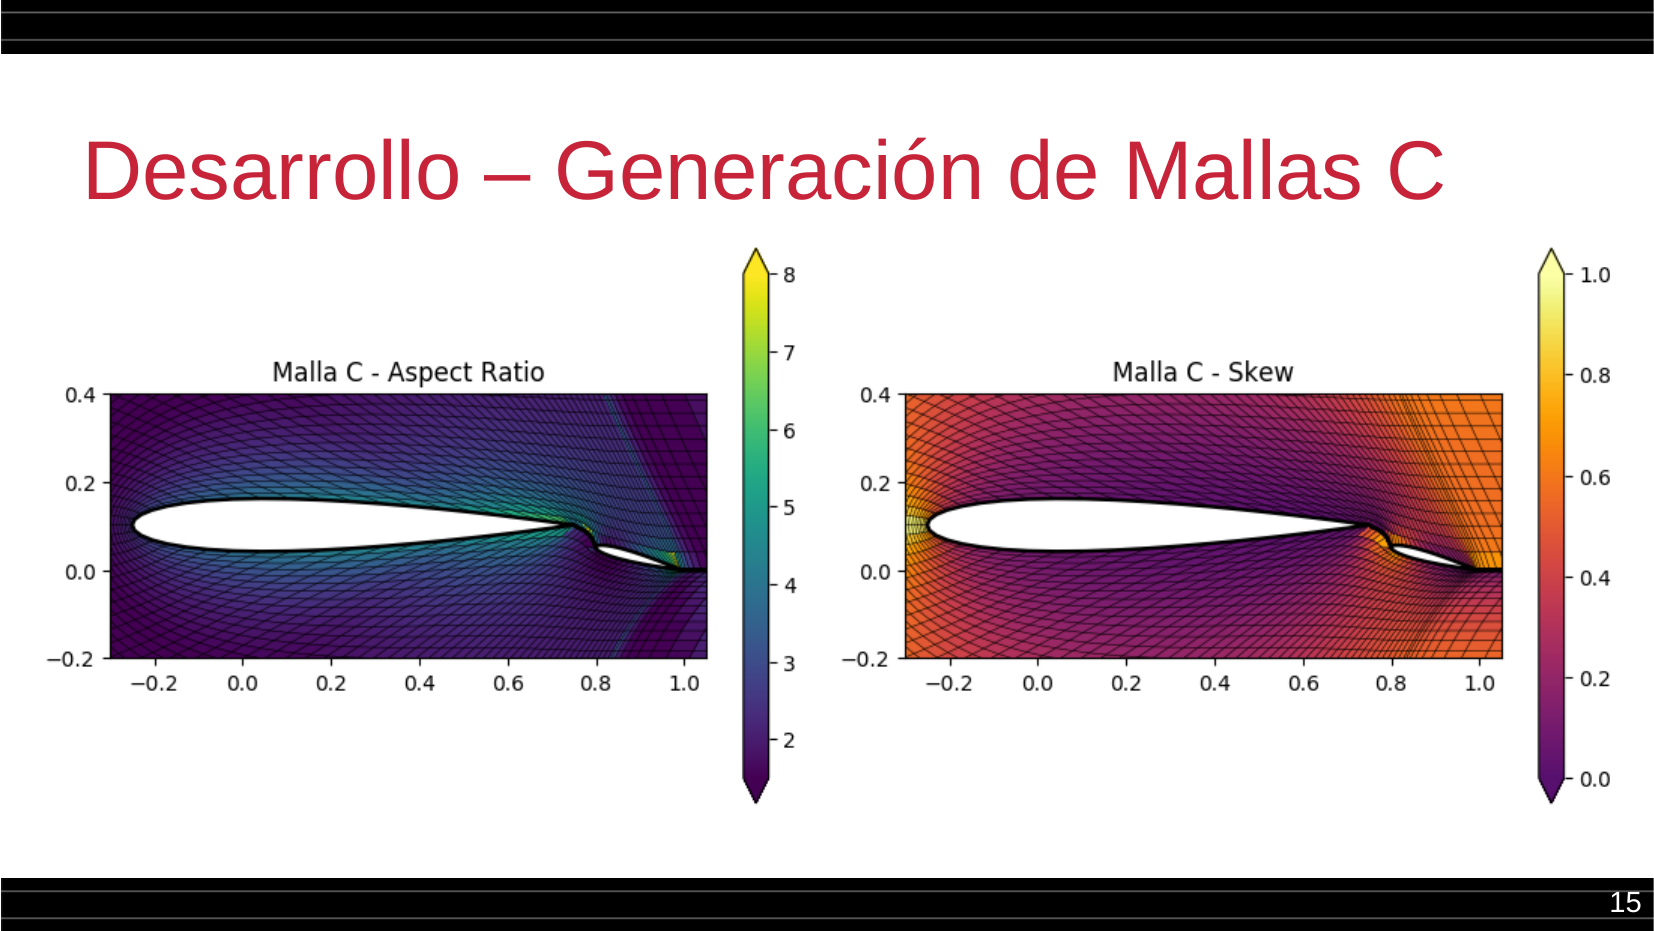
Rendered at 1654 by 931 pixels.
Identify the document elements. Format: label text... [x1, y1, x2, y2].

picture [38, 242, 804, 812]
picture [1, 878, 1654, 931]
picture [833, 242, 1619, 812]
picture [1, 0, 1654, 54]
title Desarrollo – Generación de Mallas C [82, 92, 1571, 249]
